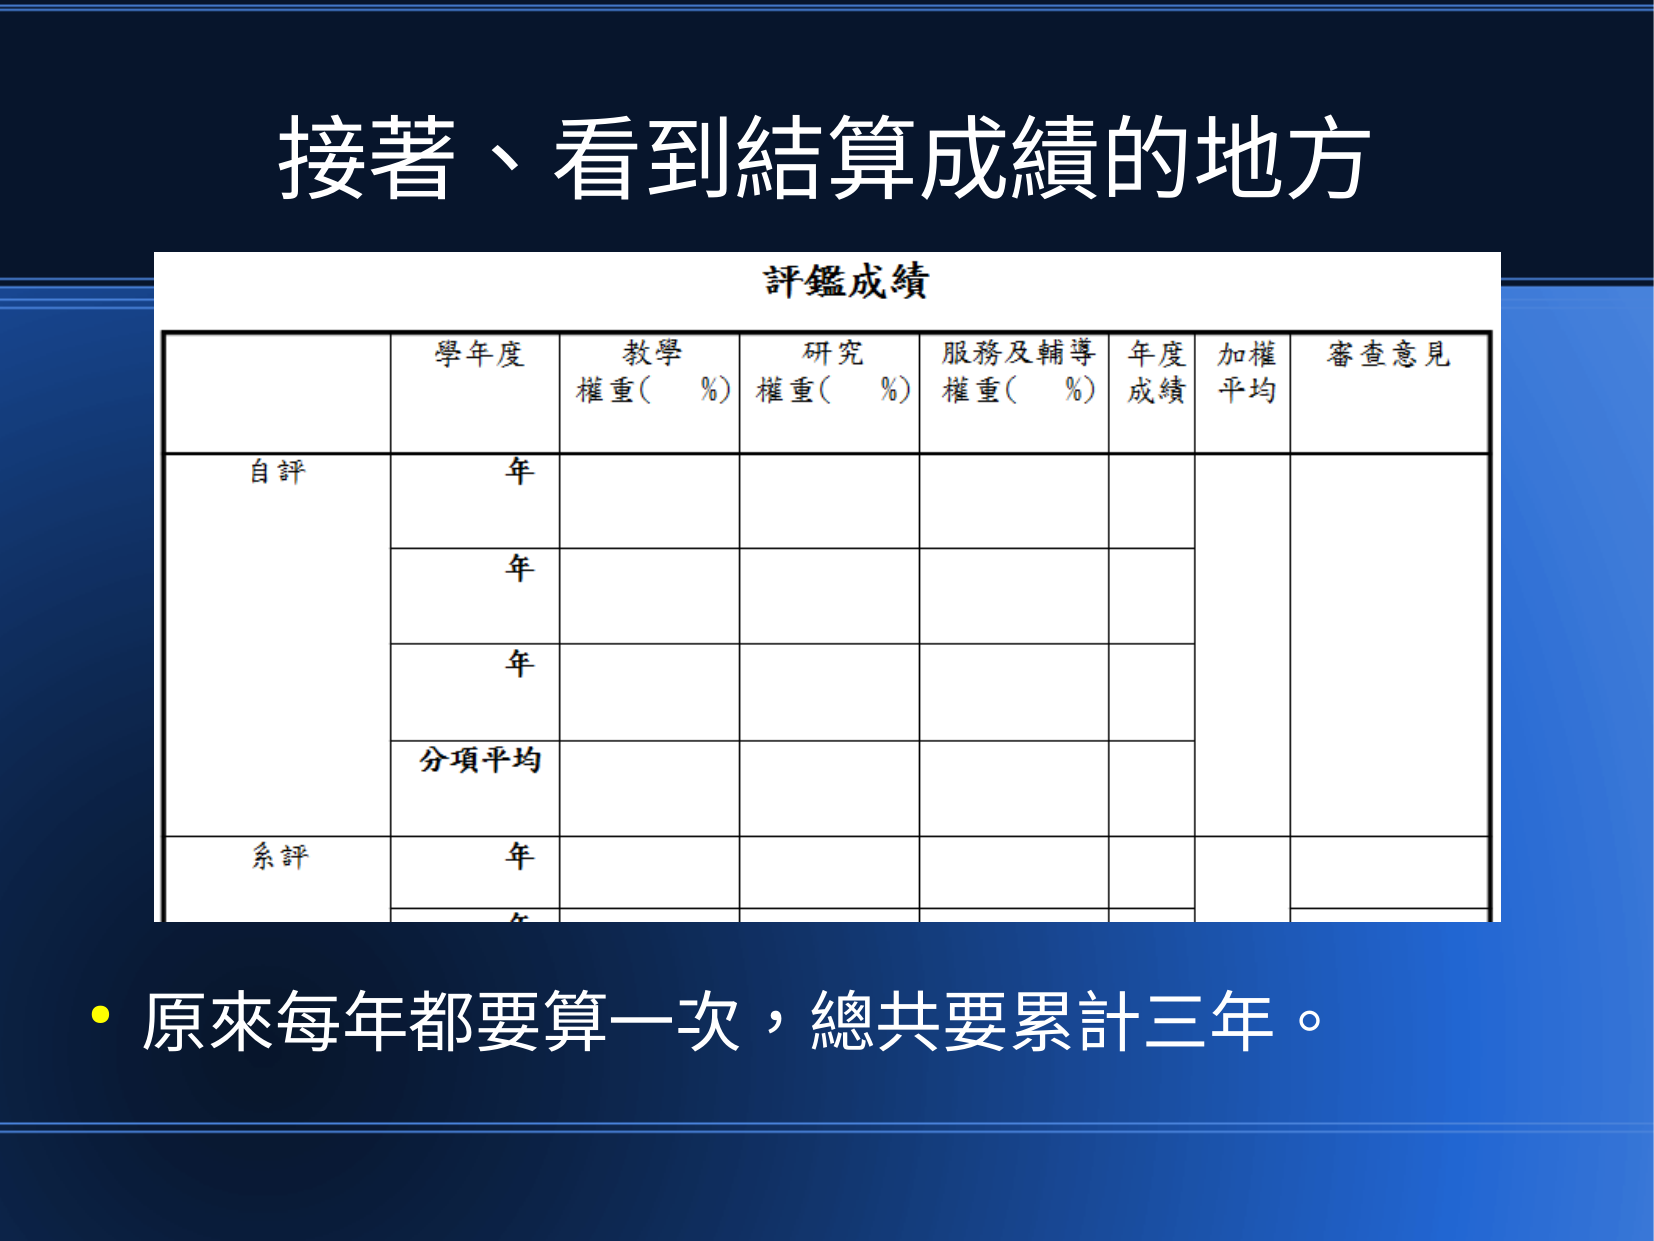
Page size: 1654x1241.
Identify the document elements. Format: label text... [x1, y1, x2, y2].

list 原來每年都要算一次，總共要累計三年。 [70, 968, 1560, 1087]
title 接著、看到結算成績的地方 [82, 49, 1571, 257]
picture [0, 0, 1654, 1241]
